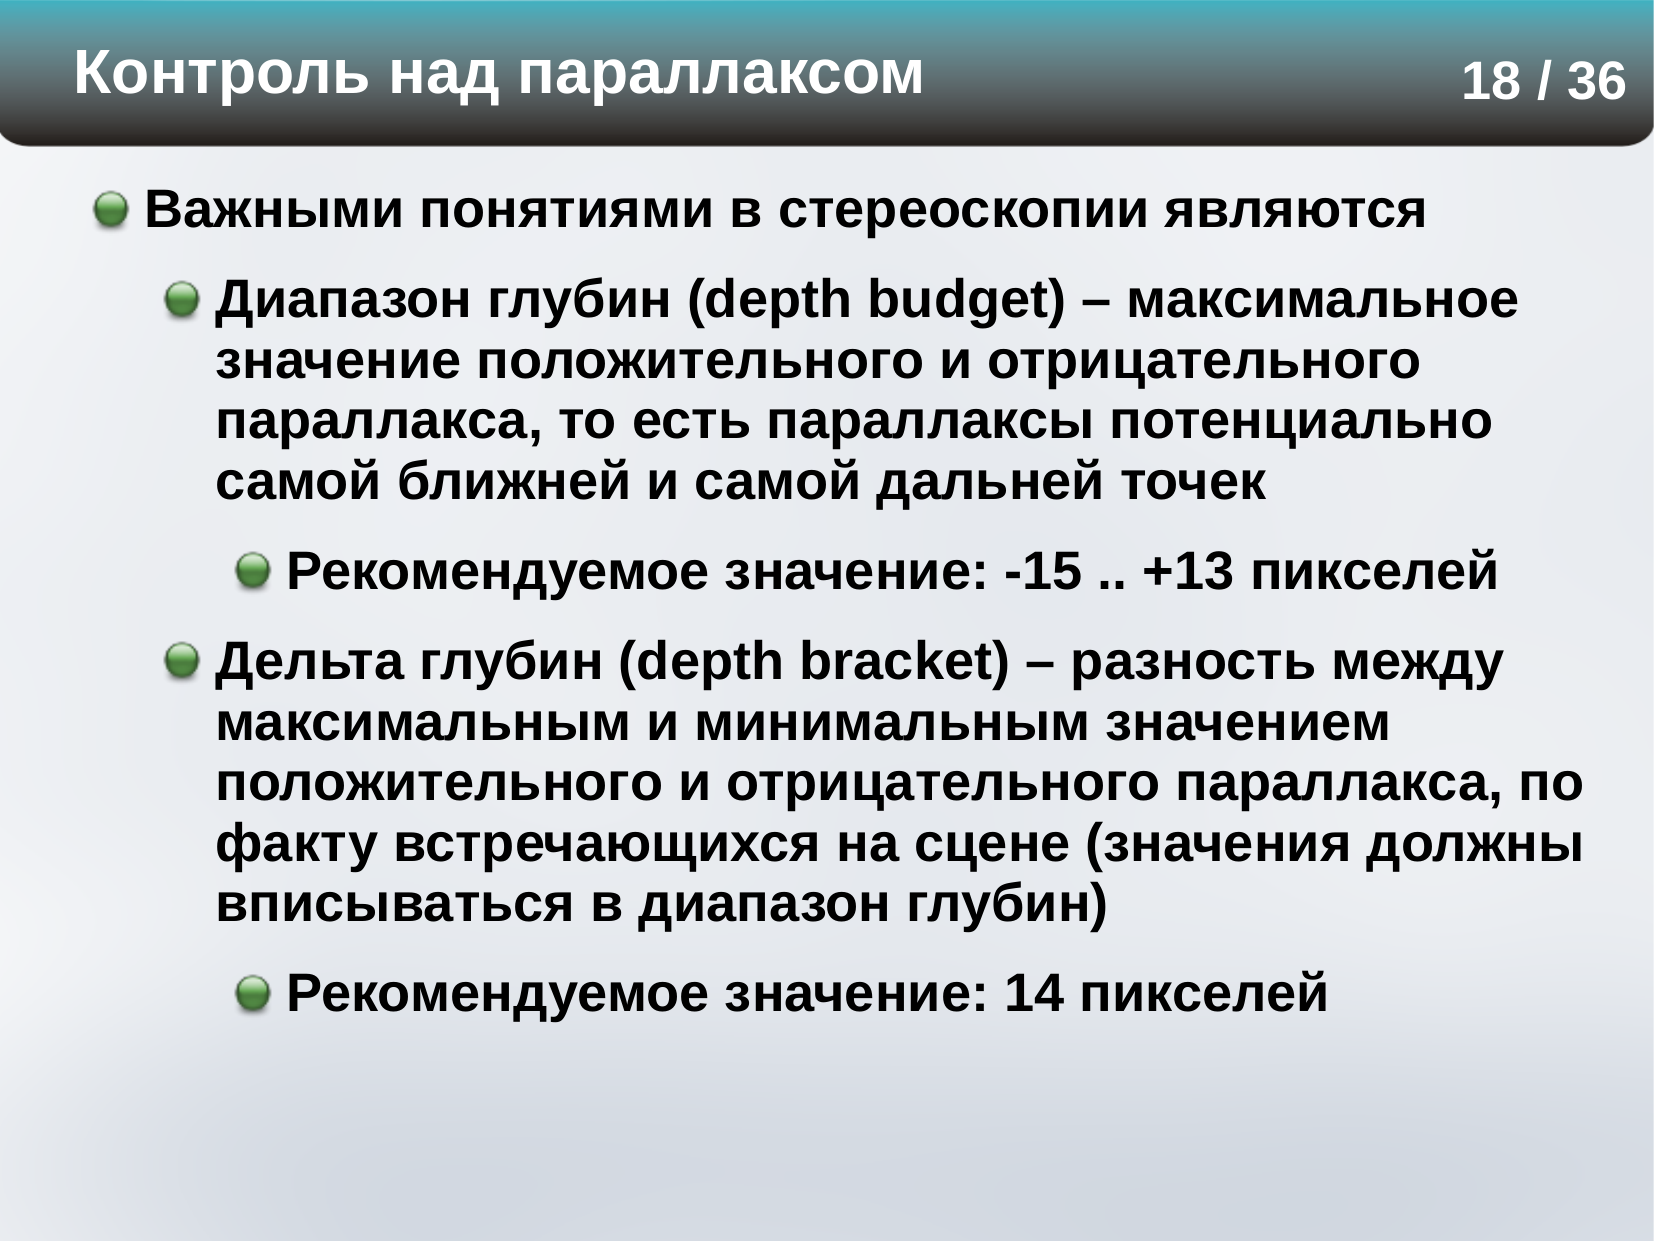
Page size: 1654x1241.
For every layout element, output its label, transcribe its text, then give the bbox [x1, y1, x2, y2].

text_box Контроль над параллаксом [59, 29, 1359, 115]
text_box Важными понятиями в стереоскопии являются Диапазон глубин (depth budget) – максимальное значение положительного и отрицательного параллакса, то есть параллаксы потенциально самой ближней и самой дальней точек Рекомендуемое значение: -15 .. +13 пикселей Дельта глубин (depth bracket) – разность между максимальным и минимальным значением положительного и отрицательного параллакса, по факту встречающихся на сцене (значения должны вписываться в диапазон глубин) Рекомендуемое значение: 14 пикселей [70, 171, 1654, 1031]
picture [0, 0, 1654, 1241]
text_box <номер> / 36 [1446, 42, 1654, 171]
